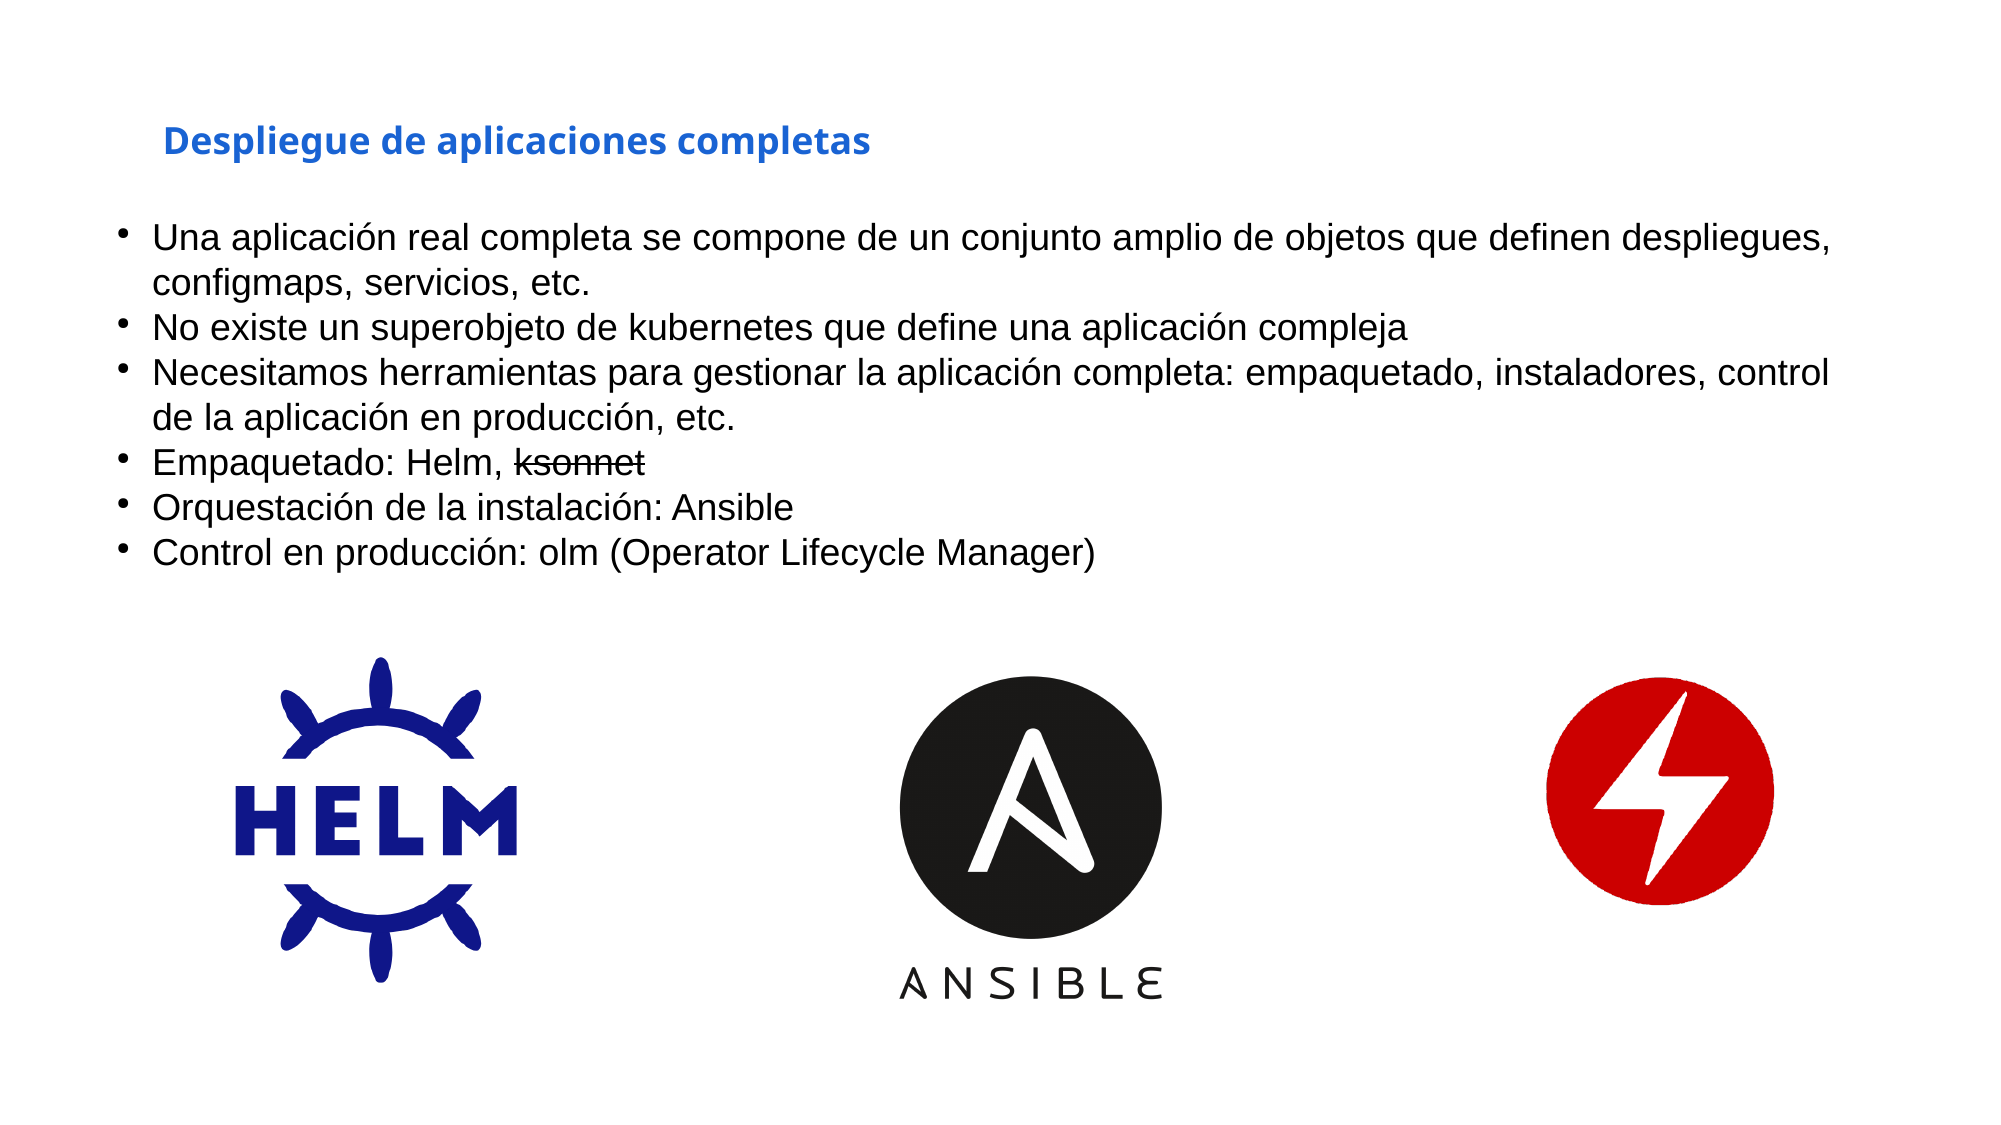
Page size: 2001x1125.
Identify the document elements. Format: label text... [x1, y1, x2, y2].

picture [235, 657, 517, 983]
picture [1545, 676, 1775, 906]
text_box Una aplicación real completa se compone de un conjunto amplio de objetos que definen despliegues, configmaps, servicios, etc. No existe un superobjeto de kubernetes que define una aplicación compleja Necesitamos herramientas para gestionar la aplicación completa: empaquetado, instaladores, control de la aplicación en producción, etc. Empaquetado: Helm, ksonnet Orquestación de la instalación: Ansible Control en producción: olm (Operator Lifecycle Manager) [101, 205, 1869, 418]
text_box Despliegue de aplicaciones completas [162, 114, 873, 166]
picture [899, 676, 1162, 1000]
